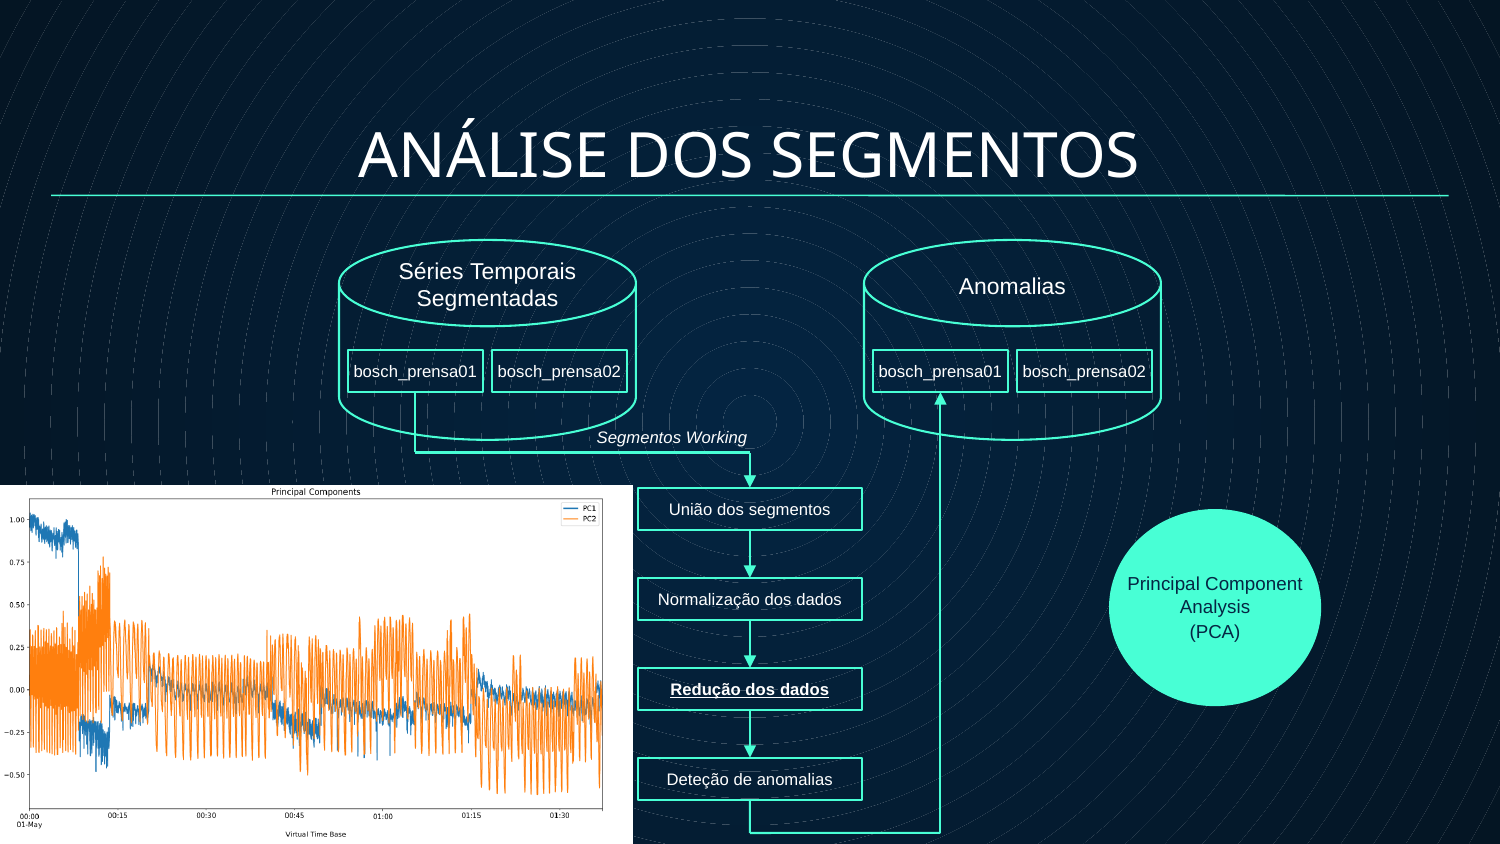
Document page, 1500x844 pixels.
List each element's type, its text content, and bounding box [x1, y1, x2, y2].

text_box União dos segmentos [638, 487, 862, 530]
text_box bosch_prensa02 [1016, 349, 1152, 393]
text_box Séries Temporais Segmentadas [349, 248, 626, 290]
text_box ANÁLISE DOS SEGMENTOS [51, 105, 1449, 194]
text_box Normalização dos dados [638, 577, 862, 620]
text_box bosch_prensa02 [491, 349, 627, 393]
text_box ANÁLISE DOS SEGMENTOS [51, 197, 1449, 205]
picture [0, 485, 633, 844]
text_box Redução dos dados [638, 667, 862, 710]
text_box bosch_prensa01 [872, 349, 1008, 393]
text_box Segmentos Working [581, 420, 769, 454]
text_box bosch_prensa01 [347, 349, 483, 393]
text_box Anomalias [944, 263, 1081, 305]
text_box Principal Component Analysis (PCA) [1110, 510, 1321, 706]
text_box Deteção de anomalias [638, 757, 862, 800]
